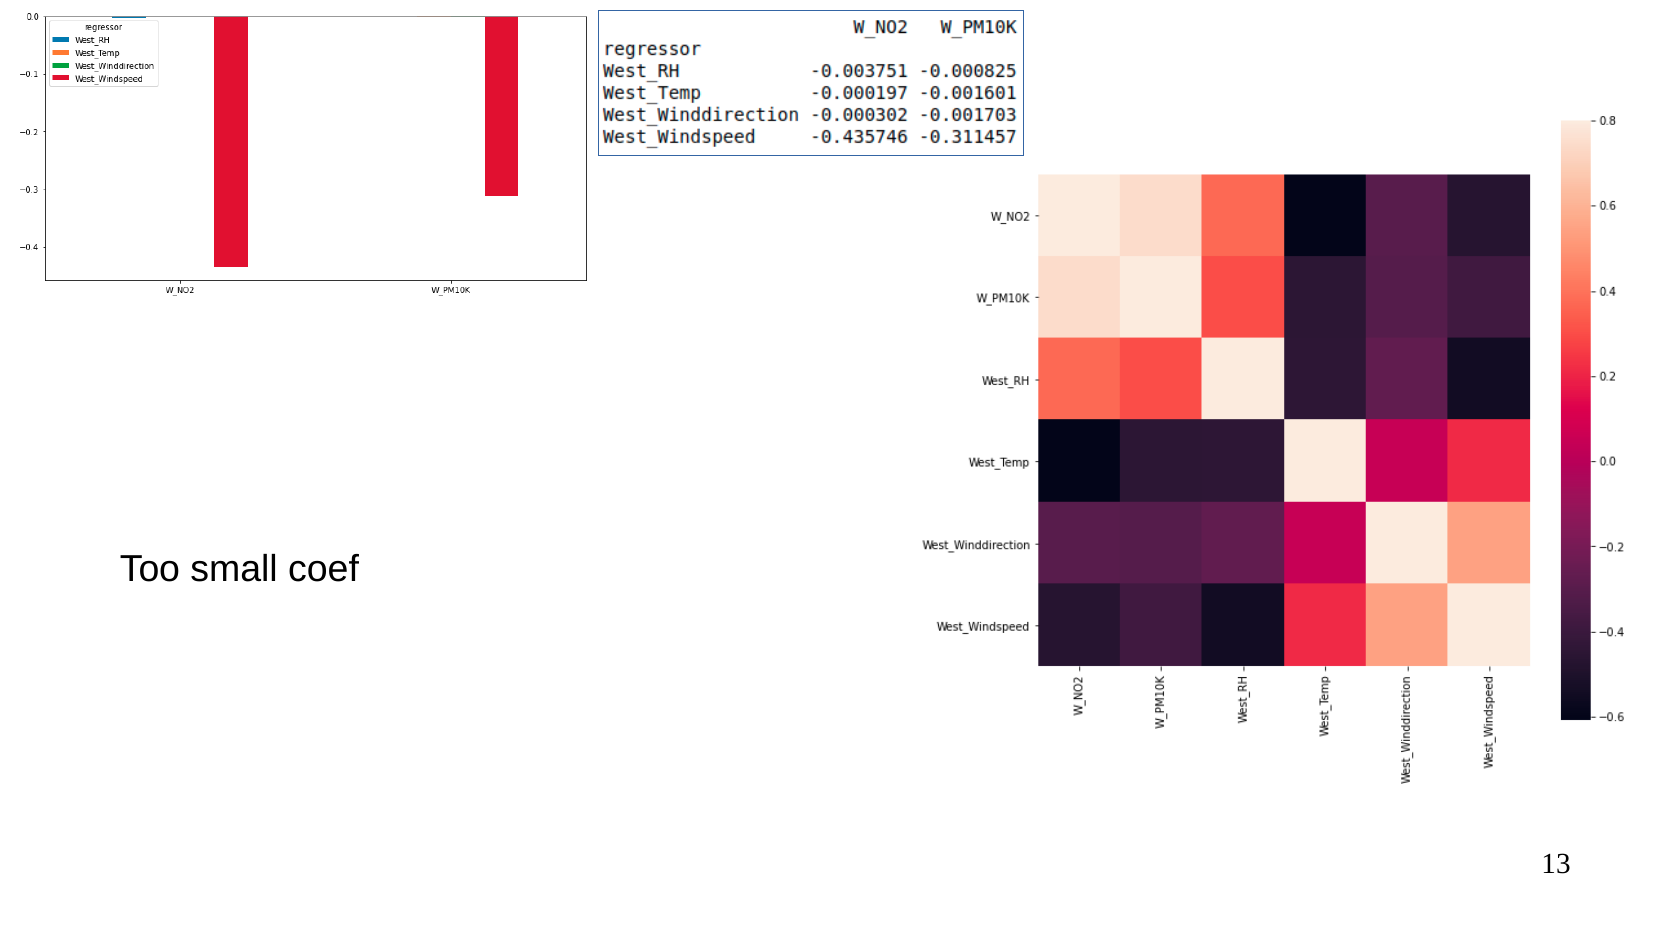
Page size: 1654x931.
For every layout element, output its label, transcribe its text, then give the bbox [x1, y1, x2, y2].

picture [598, 10, 1636, 796]
text_box Too small coef [105, 540, 374, 597]
picture [15, 8, 592, 301]
